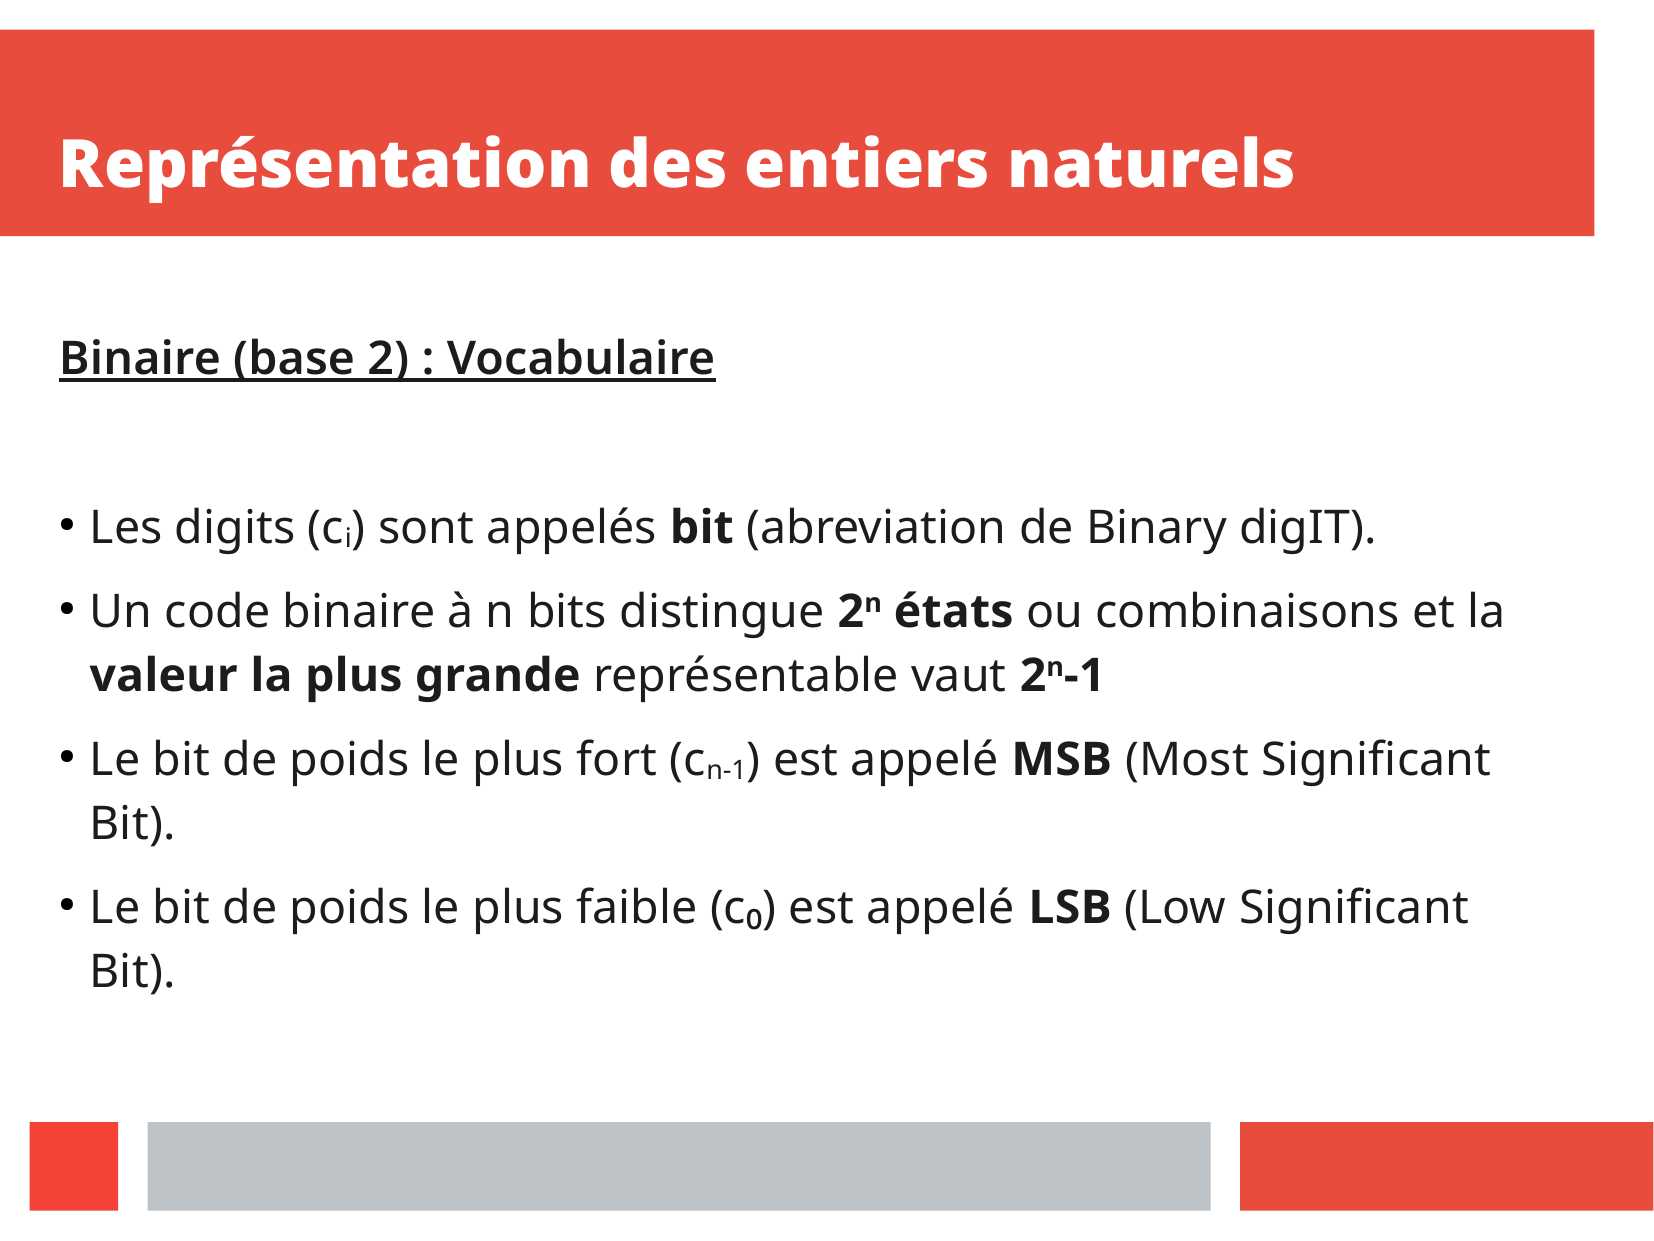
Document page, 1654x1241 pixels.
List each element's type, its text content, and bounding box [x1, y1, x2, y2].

title Représentation des entiers naturels [59, 59, 1595, 207]
list Binaire (base 2) : Vocabulaire Les digits (ci) sont appelés bit (abreviation de Binary digIT). Un code binaire à n bits distingue 2n états ou combinaisons et la valeur la plus grande représentable vaut 2n-1 Le bit de poids le plus fort (cn-1) est appelé MSB (Most Significant Bit). Le bit de poids le plus faible (c₀) est appelé LSB (Low Significant Bit). [59, 324, 1565, 1093]
